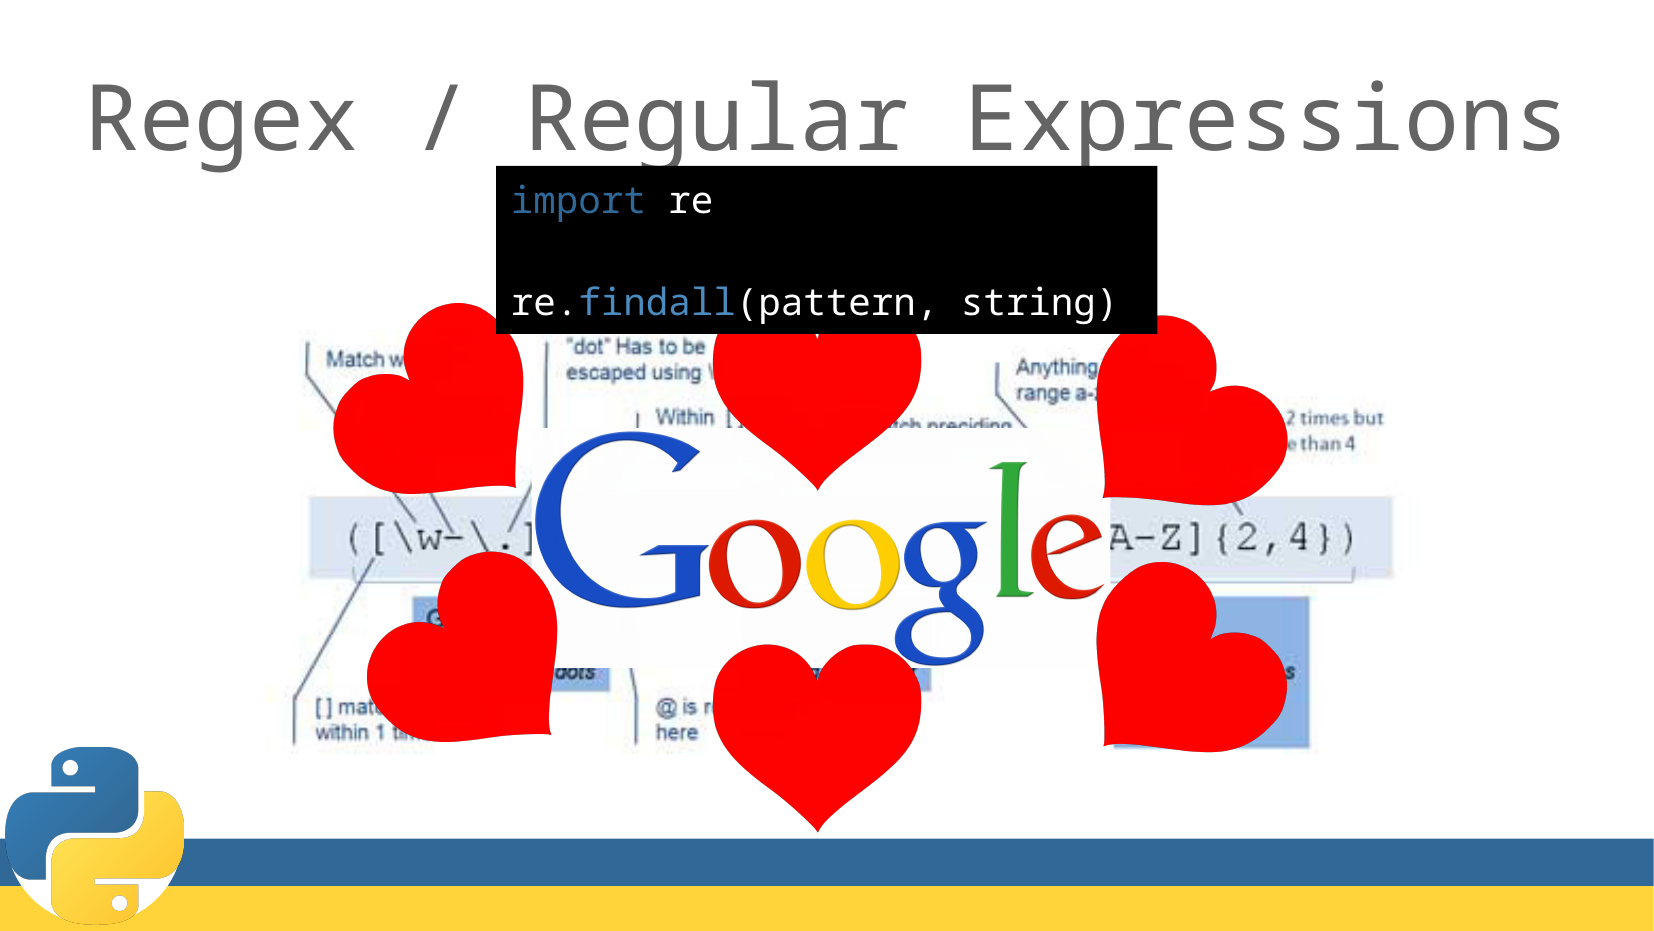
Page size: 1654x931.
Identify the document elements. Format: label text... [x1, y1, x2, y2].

picture [5, 278, 1490, 925]
text_box import re re.findall(pattern, string) [496, 165, 1158, 296]
title Regex / Regular Expressions [82, 37, 1571, 193]
